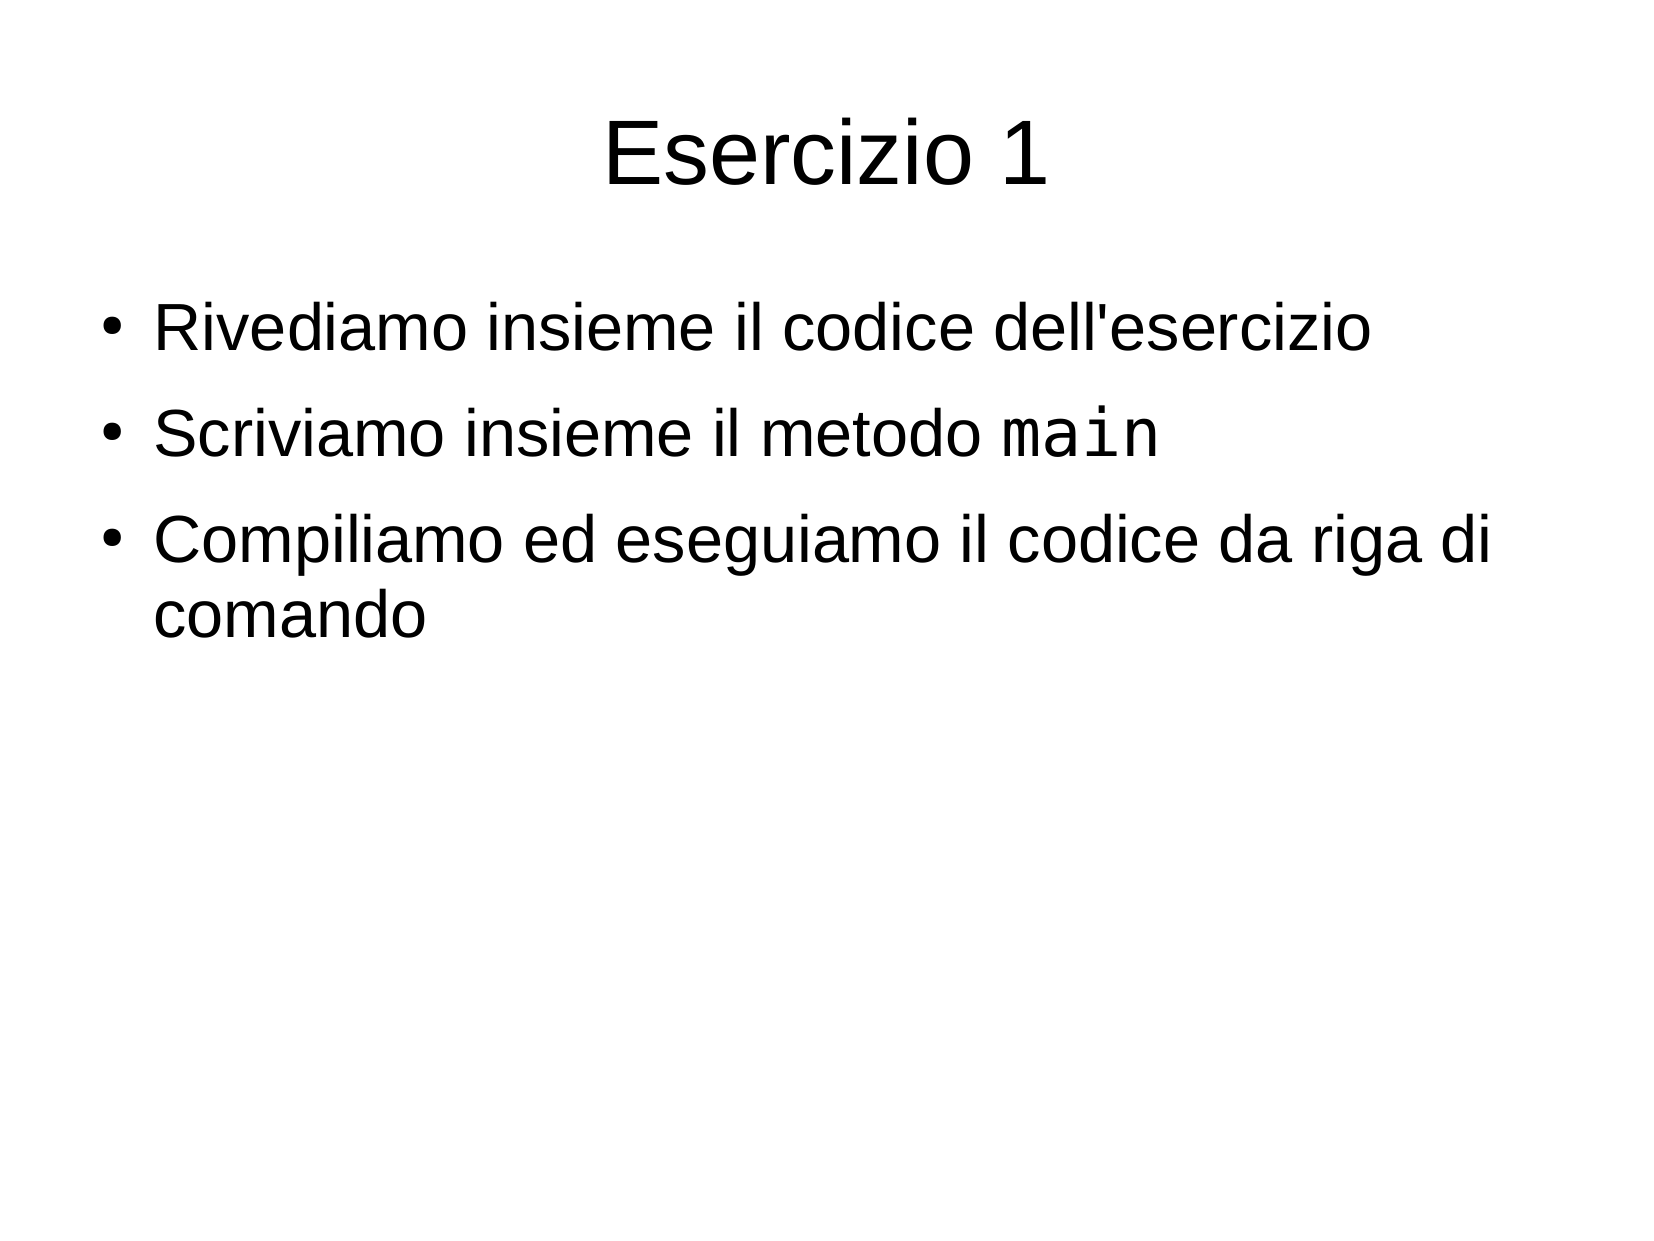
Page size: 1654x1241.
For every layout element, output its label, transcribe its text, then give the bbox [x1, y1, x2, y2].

list Rivediamo insieme il codice dell'esercizio Scriviamo insieme il metodo main Compiliamo ed eseguiamo il codice da riga di comando [82, 290, 1571, 1010]
title Esercizio 1 [82, 49, 1571, 257]
